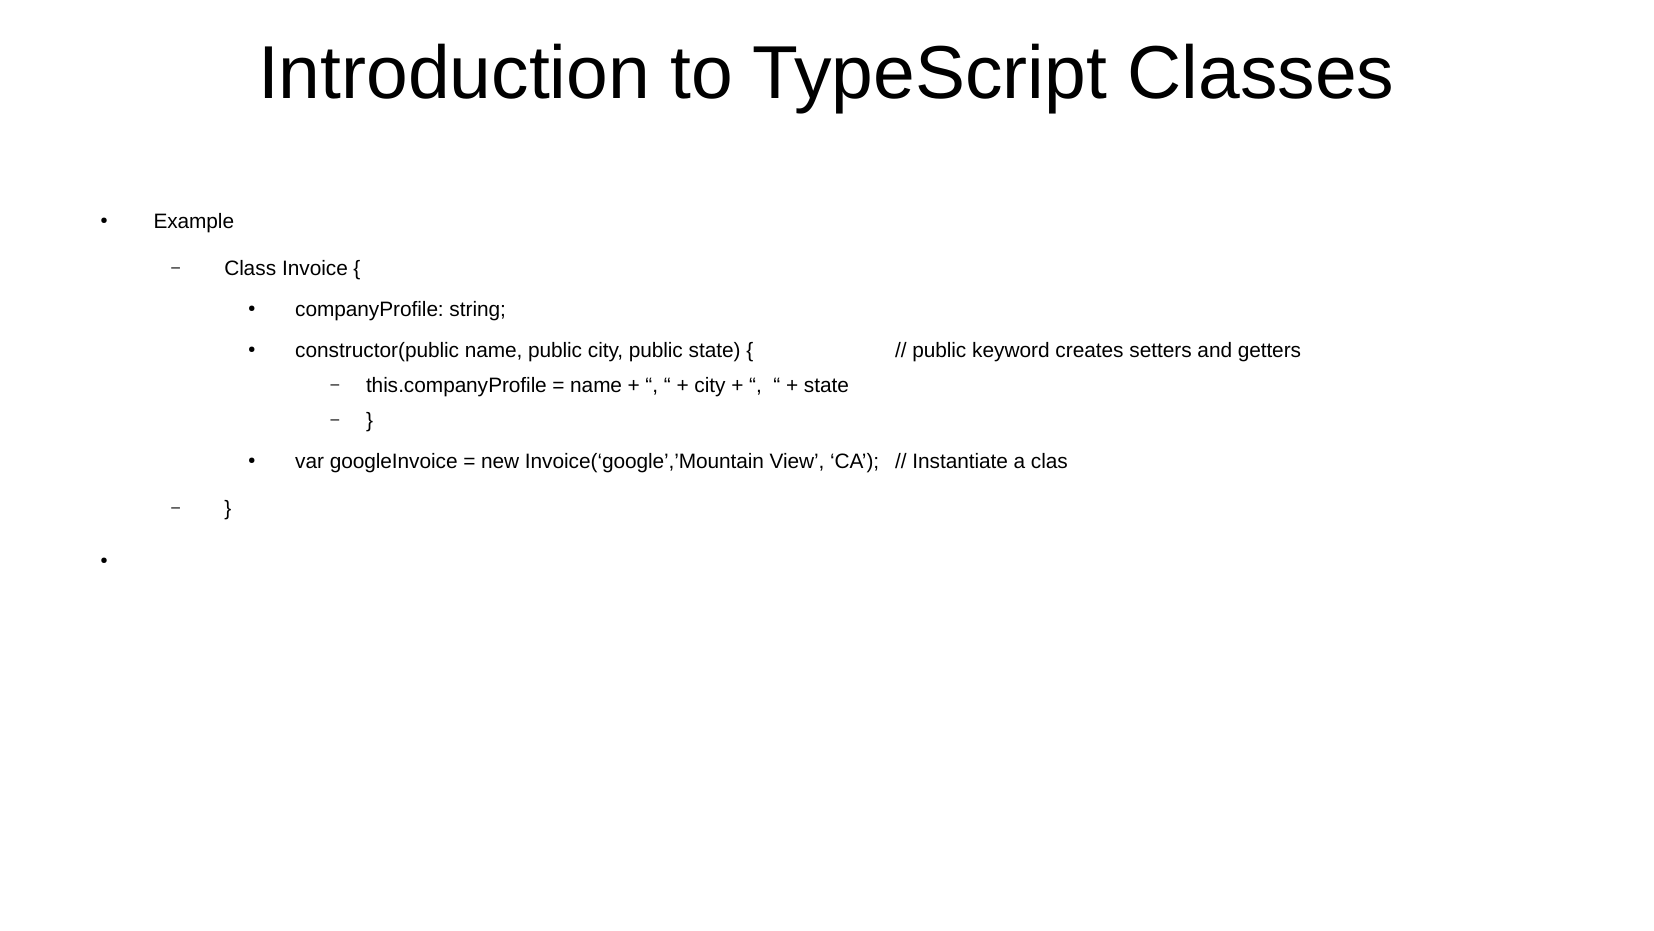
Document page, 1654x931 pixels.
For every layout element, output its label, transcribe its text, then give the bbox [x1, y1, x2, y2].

title Introduction to TypeScript Classes [82, 30, 1571, 199]
list Example Class Invoice { companyProfile: string; constructor(public name, public city, public state) { // public keyword creates setters and getters this.companyProfile = name + “, “ + city + “, “ + state } var googleInvoice = new Invoice(‘google’,’Mountain View’, ‘CA’); // Instantiate a clas } [82, 210, 1576, 908]
